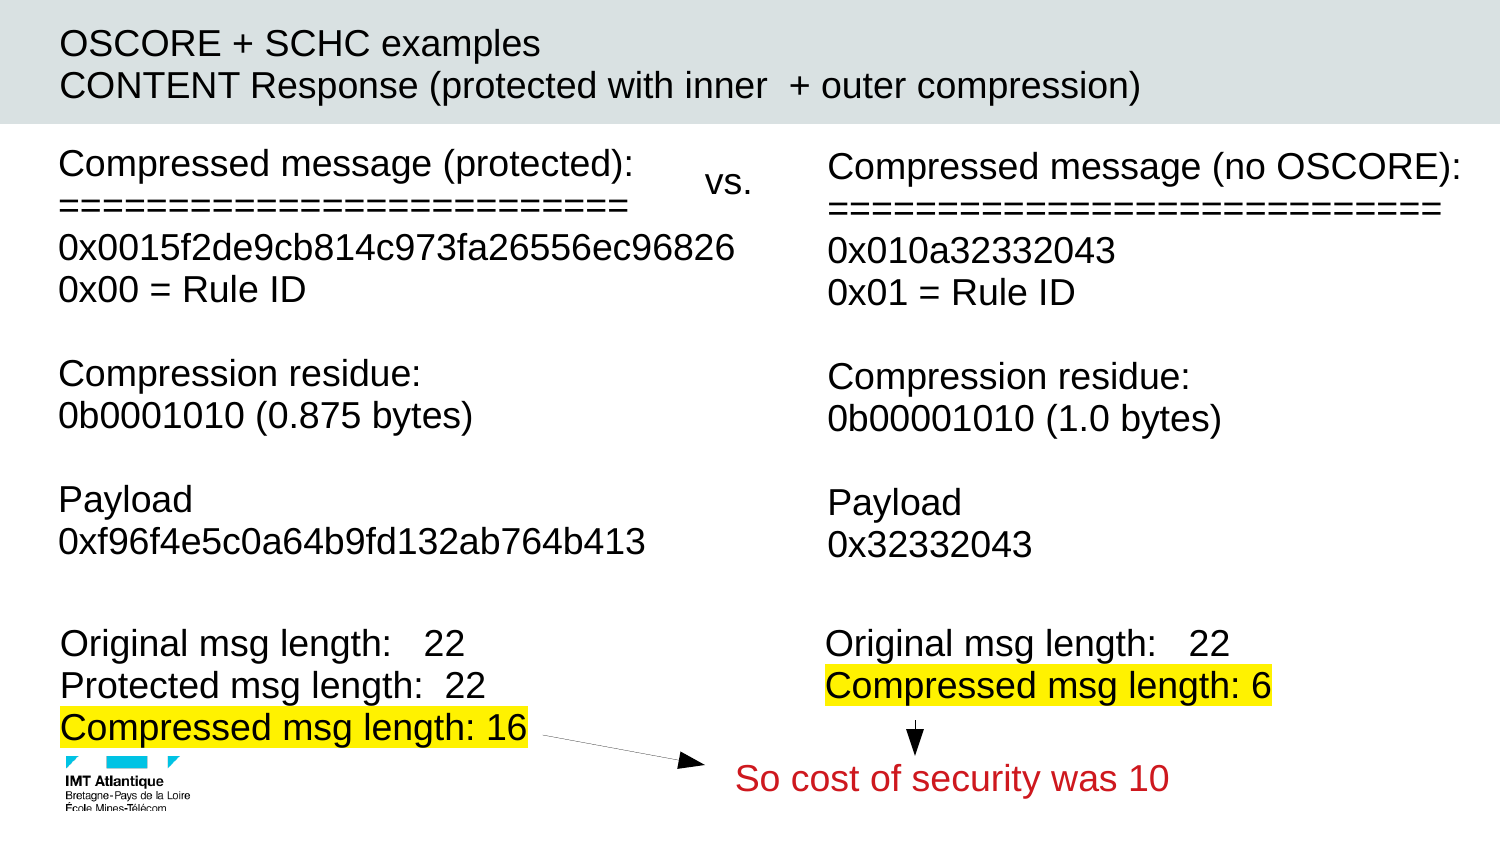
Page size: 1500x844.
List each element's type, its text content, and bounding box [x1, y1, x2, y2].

text_box Original msg length: 22 Protected msg length: 22 Compressed msg length: 16 [45, 615, 543, 756]
text_box OSCORE + SCHC examples CONTENT Response (protected with inner + outer compression) [44, 15, 1306, 156]
text_box Original msg length: 22 Compressed msg length: 6 [810, 615, 1351, 756]
text_box Compressed message (protected): ========================== 0x0015f2de9cb814c973fa26556ec96826 0x00 = Rule ID Compression residue: 0b0001010 (0.875 bytes) Payload 0xf96f4e5c0a64b9fd132ab764b413 [43, 135, 751, 571]
text_box Compressed message (no OSCORE): ============================ 0x010a32332043 0x01 = Rule ID Compression residue: 0b00001010 (1.0 bytes) Payload 0x32332043 [812, 138, 1494, 573]
text_box vs. [690, 153, 813, 211]
text_box So cost of security was 10 [720, 750, 1306, 807]
